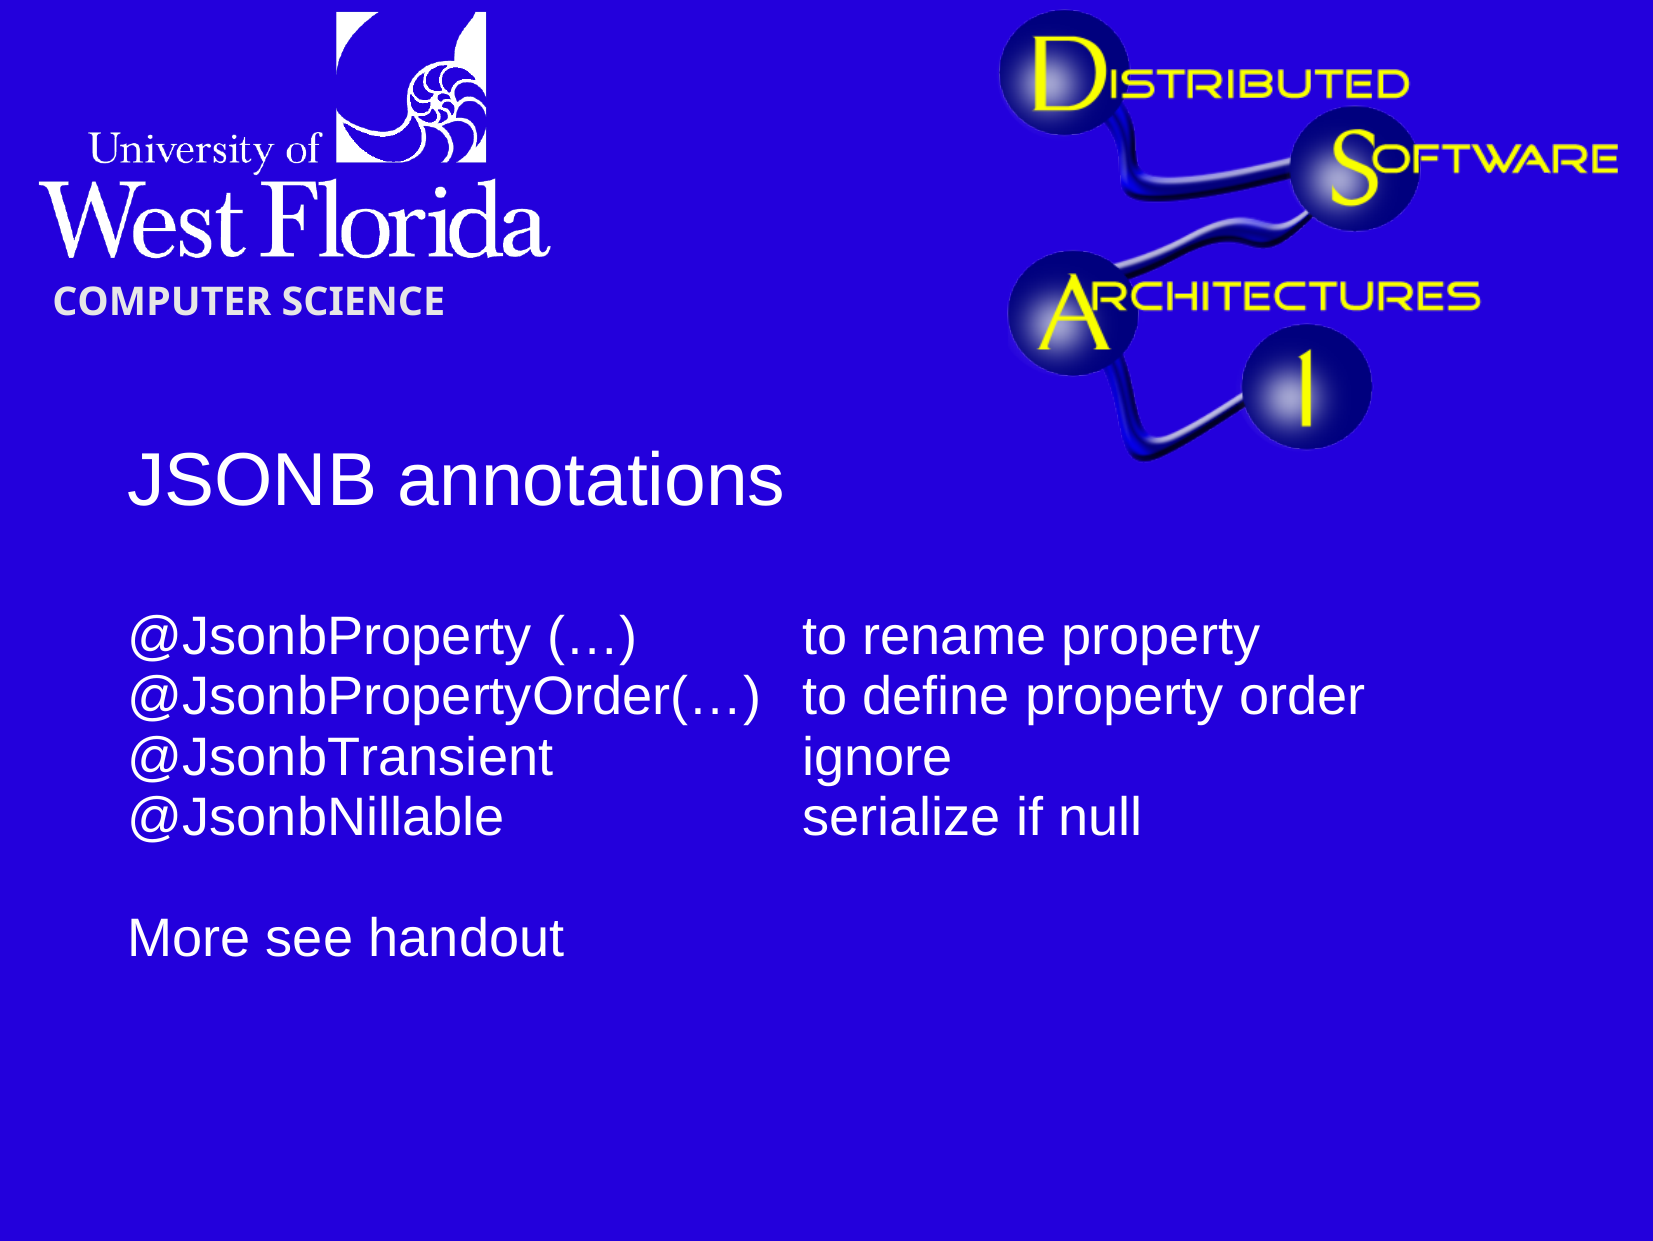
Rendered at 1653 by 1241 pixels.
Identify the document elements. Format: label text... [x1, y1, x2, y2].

picture [37, 0, 558, 262]
text_box JSONB annotations @JsonbProperty (…) to rename property @JsonbPropertyOrder(…) to define property order @JsonbTransient ignore @JsonbNillable serialize if null More see handout [112, 426, 1455, 731]
picture [910, 0, 1653, 506]
text_box COMPUTER SCIENCE [37, 262, 562, 333]
